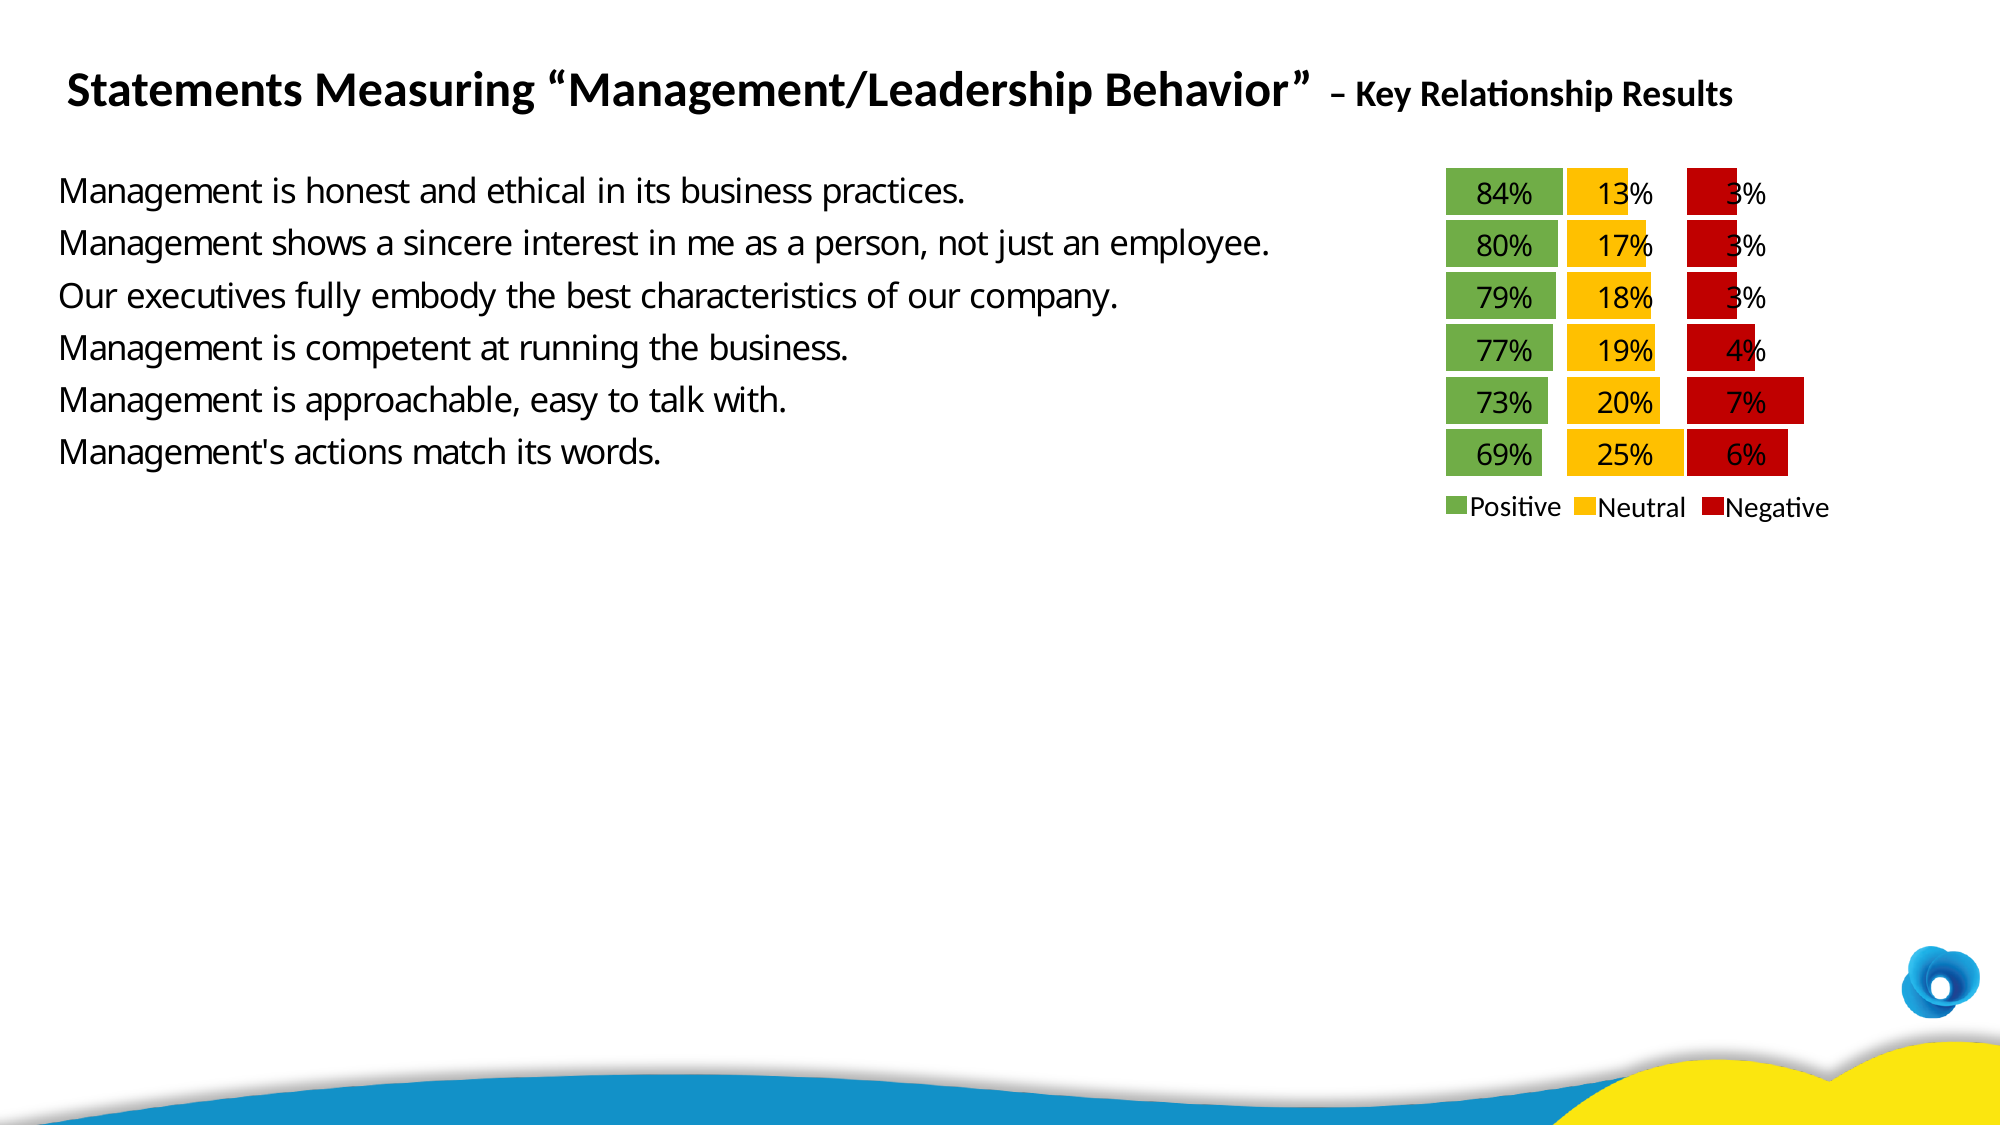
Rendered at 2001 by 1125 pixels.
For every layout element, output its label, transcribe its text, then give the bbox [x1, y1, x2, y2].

text_box [1446, 496, 1453, 514]
text_box Neutral [1578, 480, 1704, 531]
text_box Positive [1453, 479, 1579, 531]
text_box Statements Measuring “Management/Leadership Behavior” – Key Relationship Results [51, 32, 1786, 129]
chart [51, 165, 1807, 480]
text_box Negative [1704, 480, 1851, 531]
